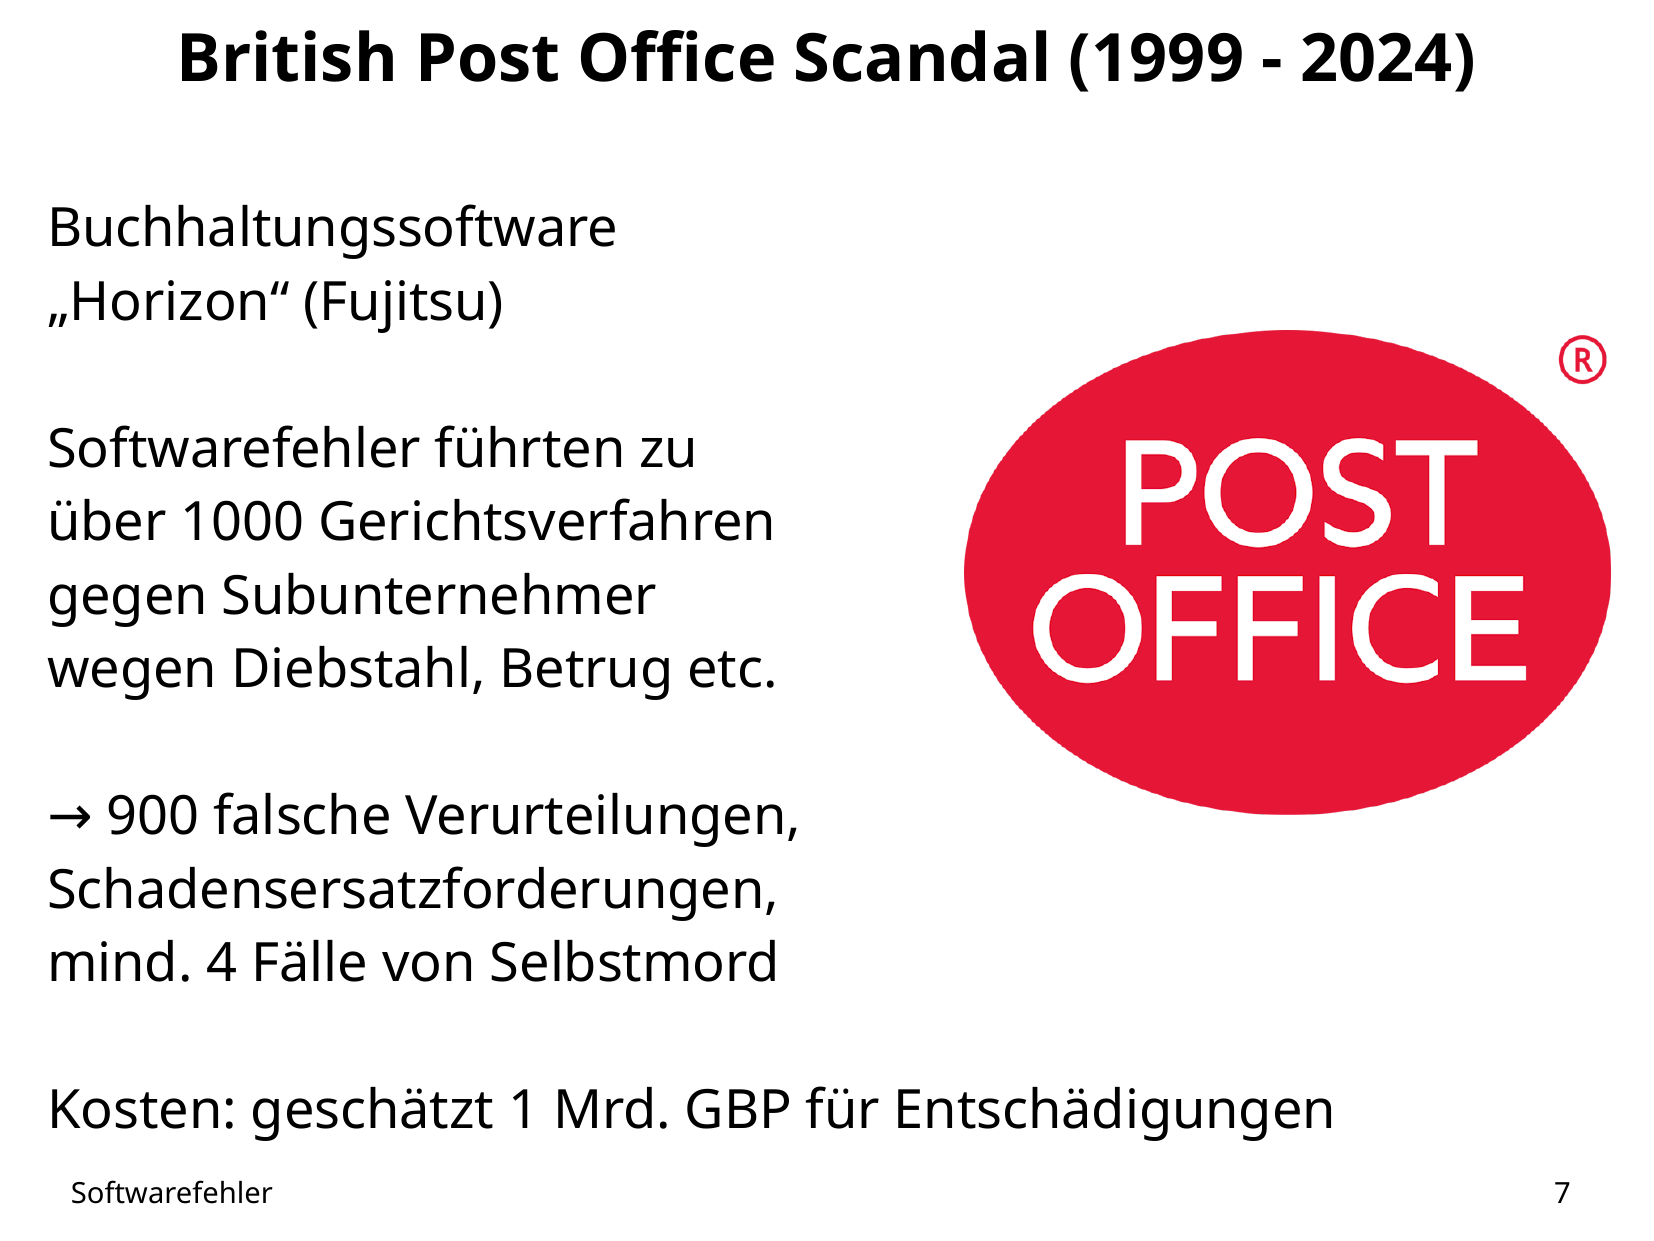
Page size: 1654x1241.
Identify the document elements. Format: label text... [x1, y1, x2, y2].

title British Post Office Scandal (1999 - 2024) [0, 5, 1654, 107]
list Buchhaltungssoftware „Horizon“ (Fujitsu) Softwarefehler führten zu über 1000 Gerichtsverfahren gegen Subunternehmer wegen Diebstahl, Betrug etc. → 900 falsche Verurteilungen, Schadensersatzforderungen, mind. 4 Fälle von Selbstmord Kosten: geschätzt 1 Mrd. GBP für Entschädigungen [47, 188, 1595, 1146]
picture [964, 330, 1611, 815]
